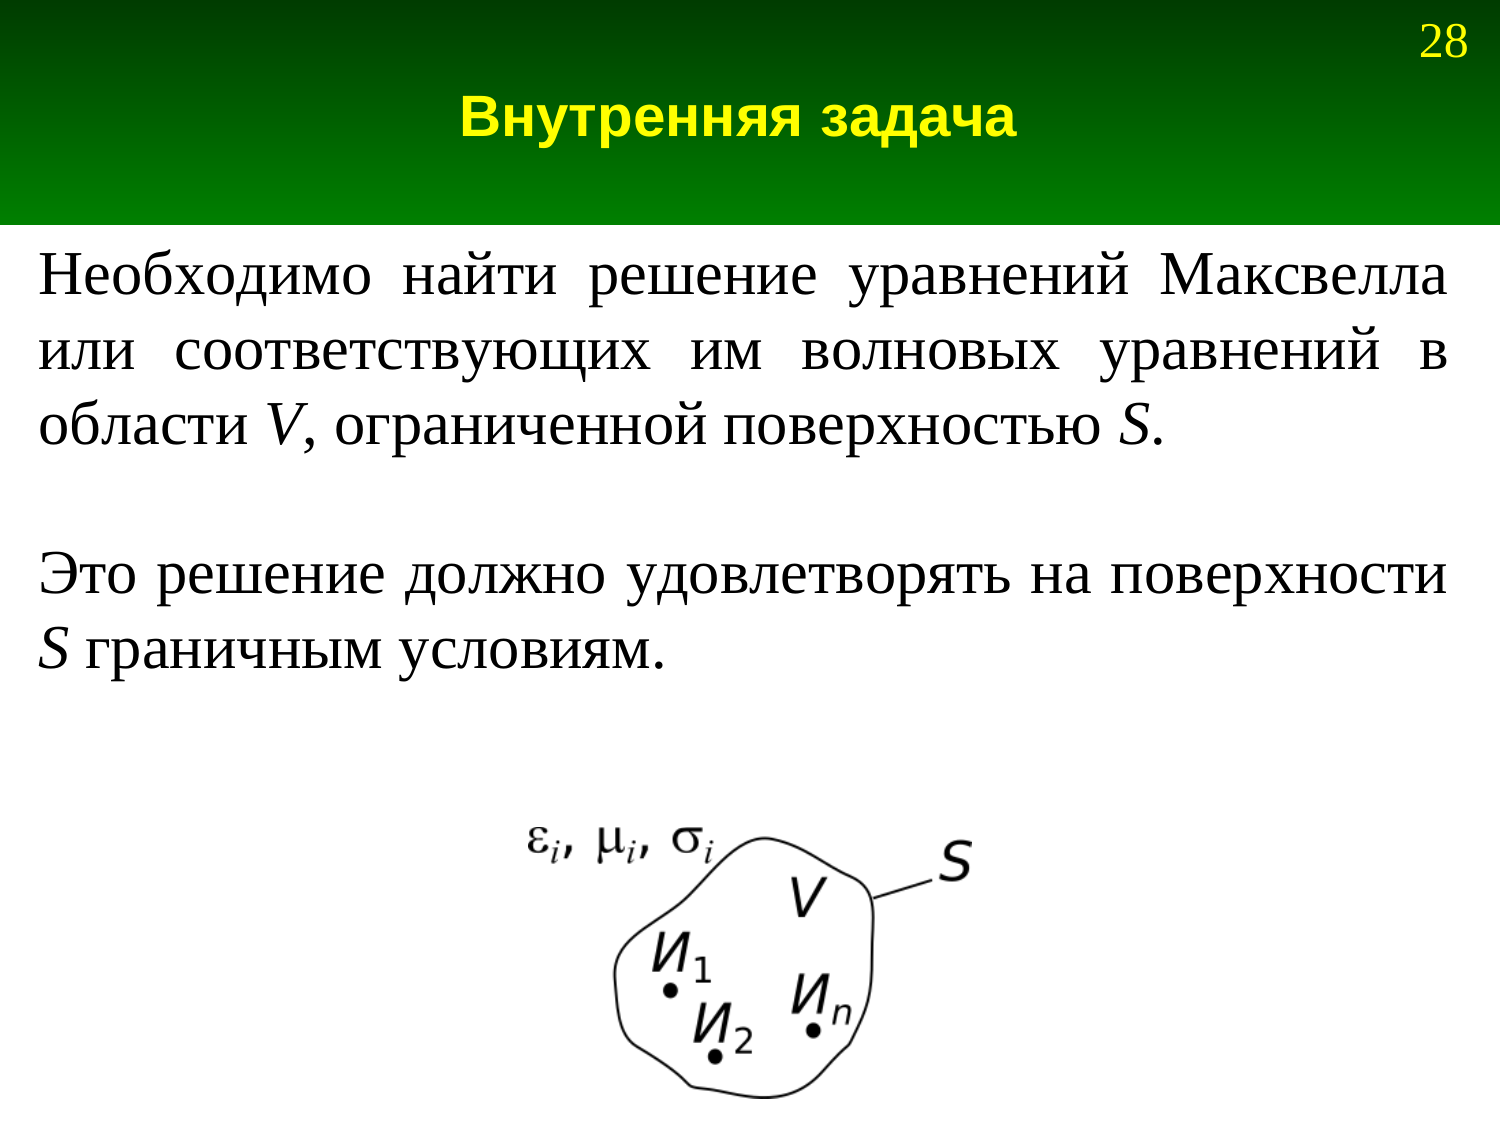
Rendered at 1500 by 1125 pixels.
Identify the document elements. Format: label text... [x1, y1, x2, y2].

picture [528, 827, 972, 1099]
text_box Необходимо найти решение уравнений Максвелла или соответствующих им волновых уравнений в области V, ограниченной поверхностью S. Это решение должно удовлетворять на поверхности S граничным условиям. [23, 224, 1489, 870]
title Внутренняя задача [88, 18, 1389, 207]
